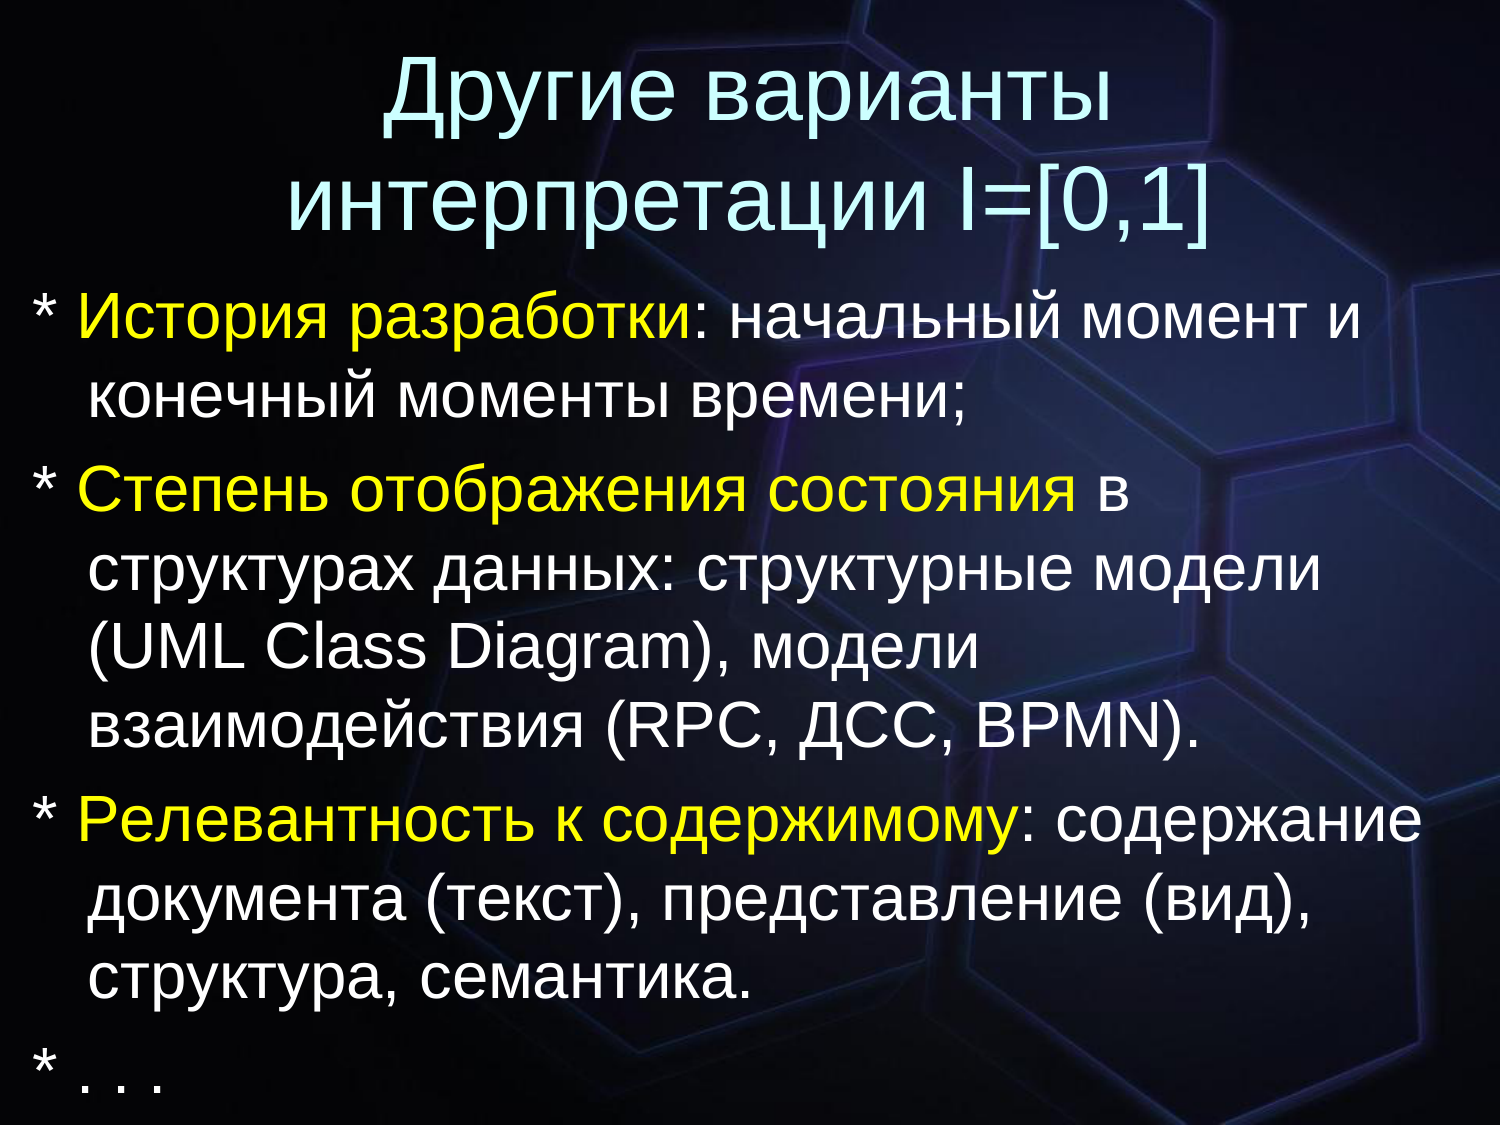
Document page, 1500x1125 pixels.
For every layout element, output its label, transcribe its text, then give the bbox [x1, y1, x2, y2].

list * История разработки: начальный момент и конечный моменты времени; * Степень отображения состояния в структурах данных: структурные модели (UML Class Diagram), модели взаимодействия (RPC, ДСС, BPMN). * Релевантность к содержимому: содержание документа (текст), представление (вид), структура, семантика. * . . . [17, 265, 1486, 1123]
picture [0, 0, 1500, 1125]
title Другие варианты интерпретации I=[0,1] [75, 21, 1425, 257]
